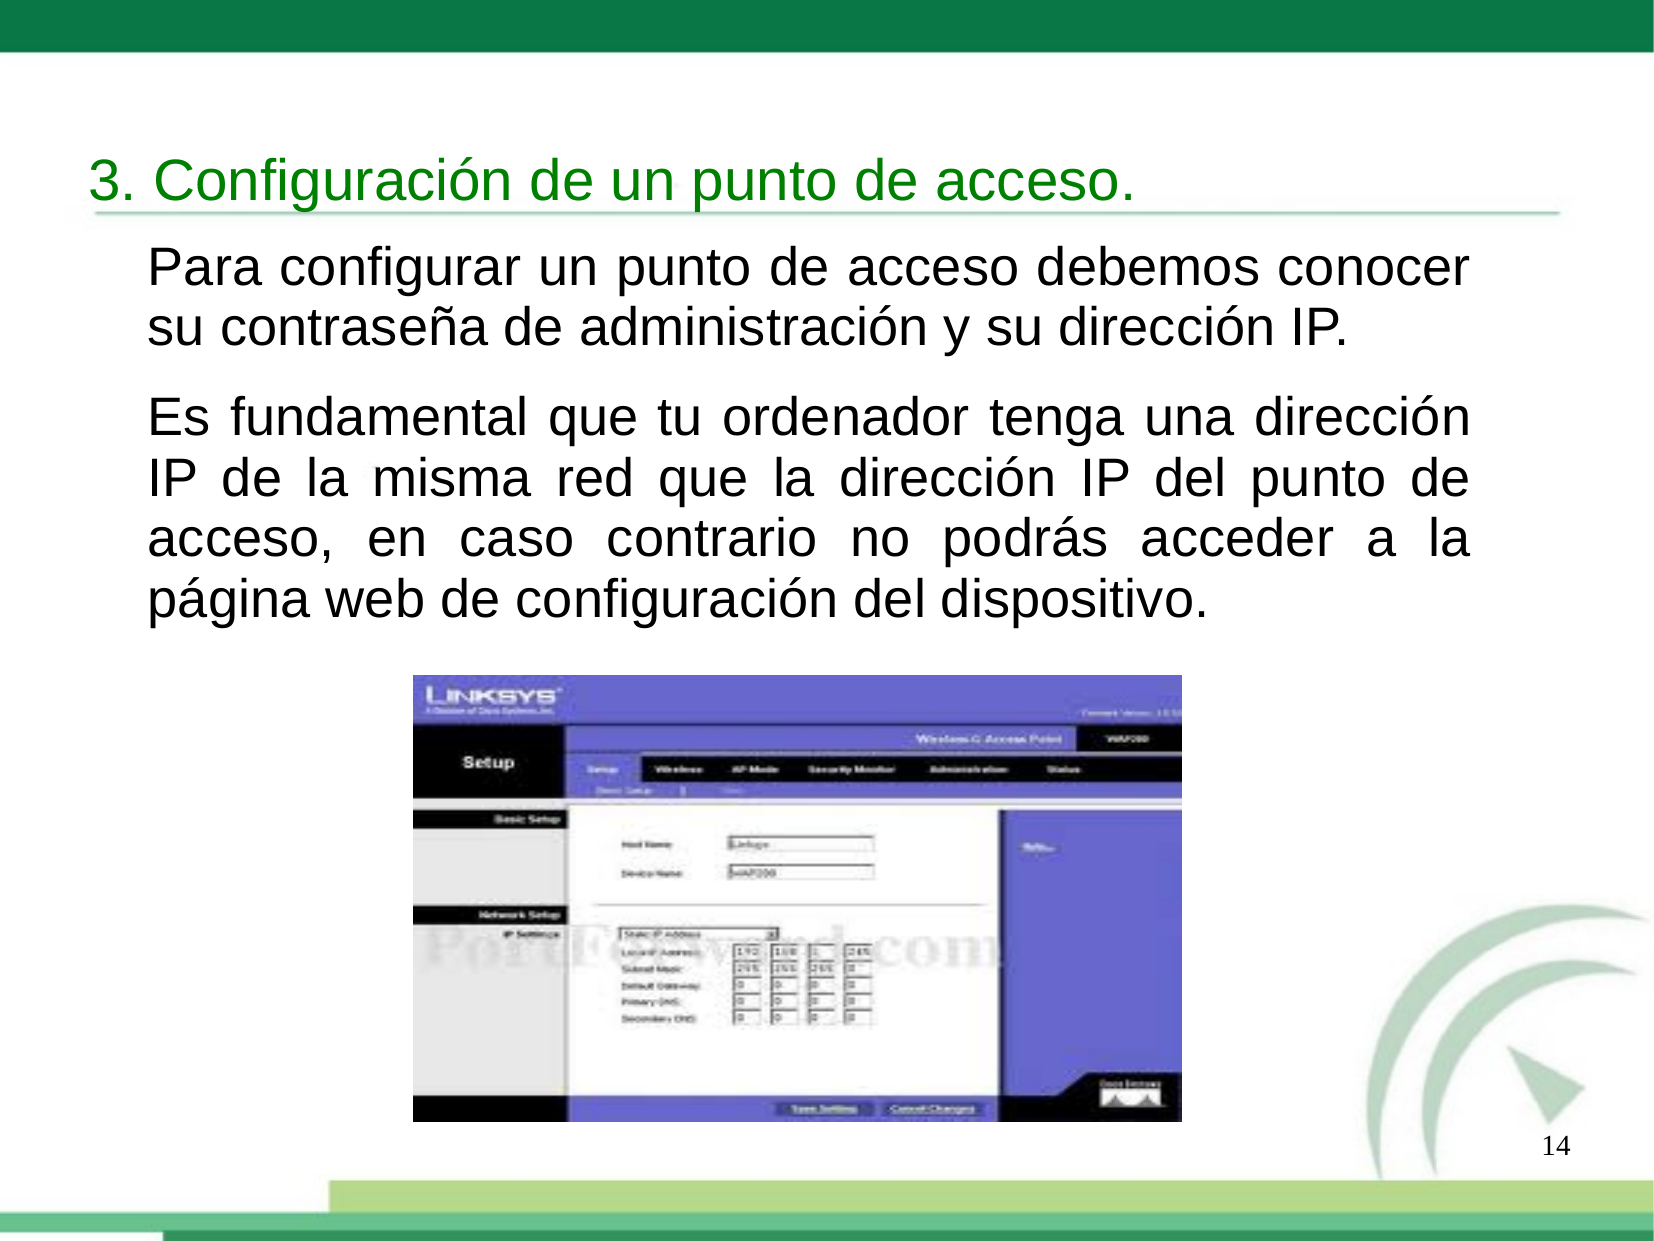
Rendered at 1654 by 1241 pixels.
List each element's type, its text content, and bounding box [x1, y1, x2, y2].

text_box 3. Configuración de un punto de acceso. [88, 147, 1565, 223]
picture [0, 0, 1654, 1241]
list Para configurar un punto de acceso debemos conocer su contraseña de administración y su dirección IP. Es fundamental que tu ordenador tenga una dirección IP de la misma red que la dirección IP del punto de acceso, en caso contrario no podrás acceder a la página web de configuración del dispositivo. [147, 236, 1473, 1077]
